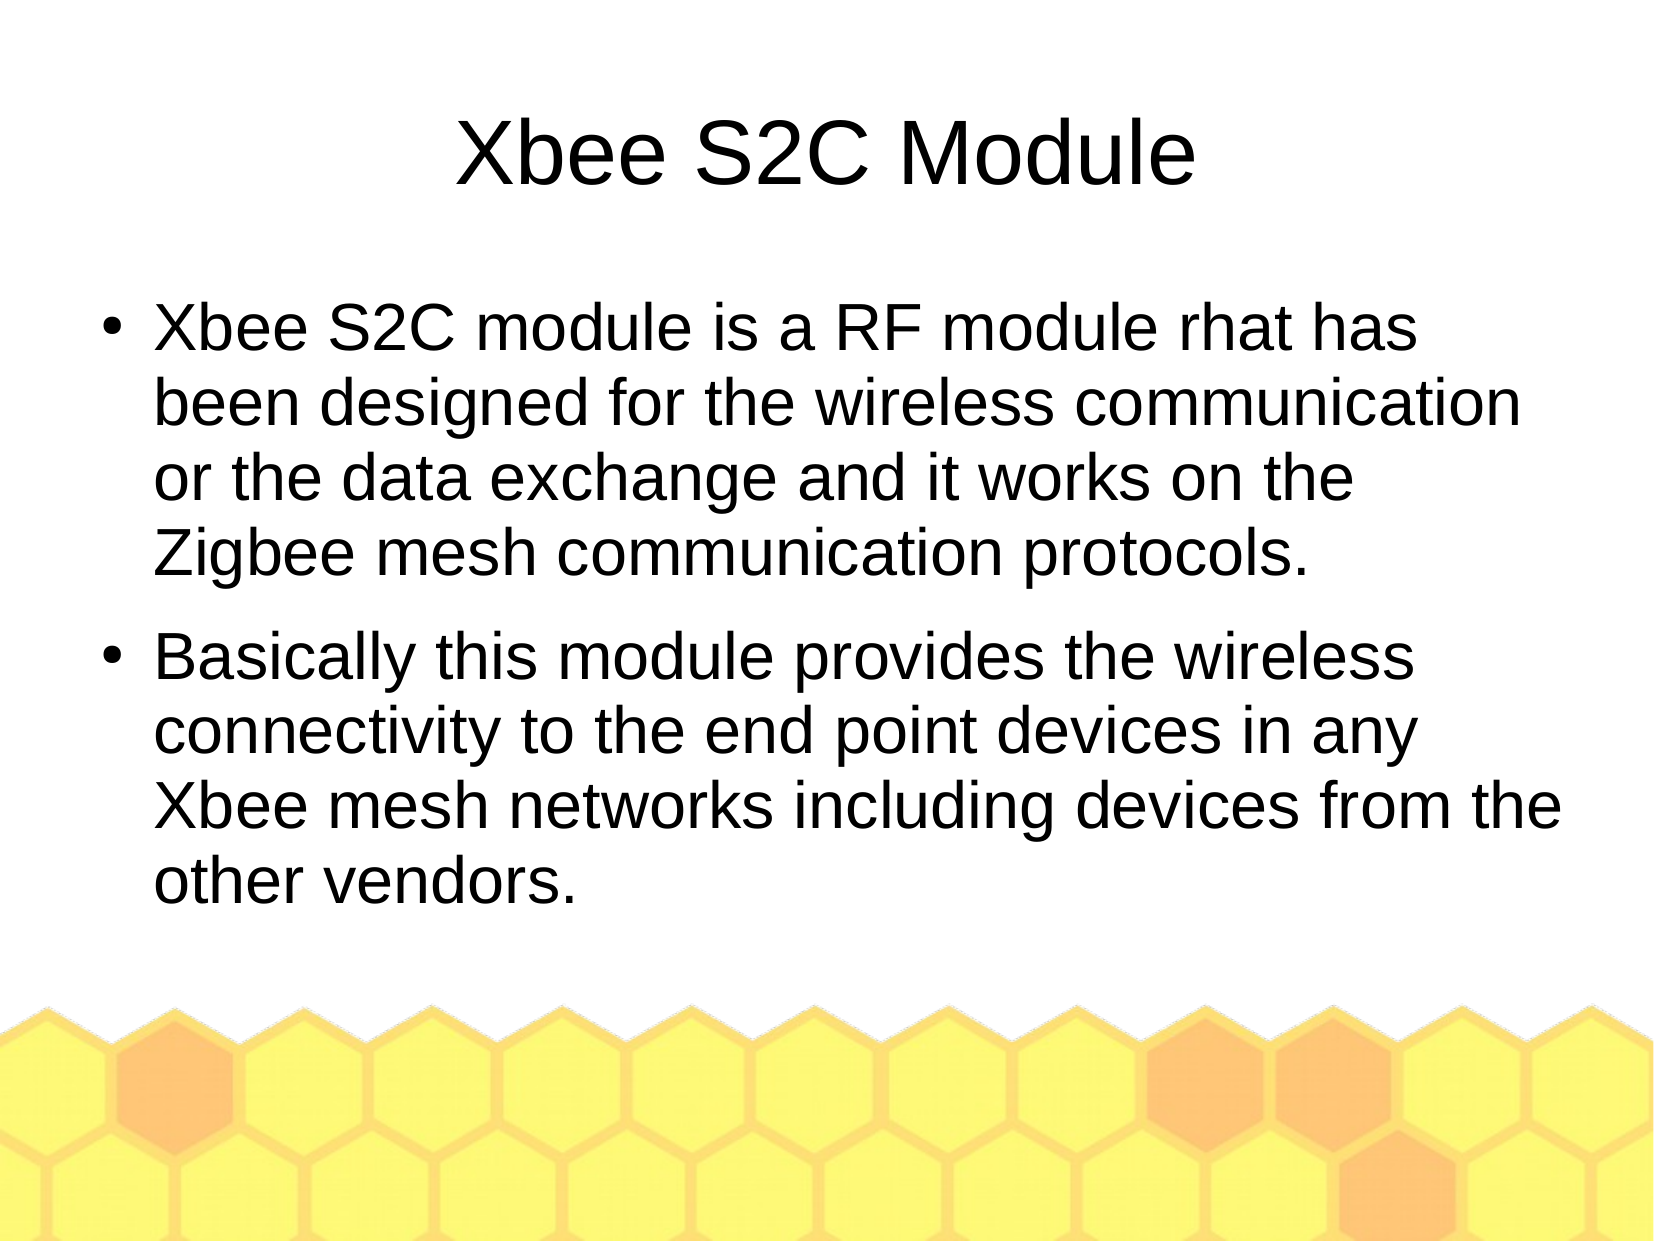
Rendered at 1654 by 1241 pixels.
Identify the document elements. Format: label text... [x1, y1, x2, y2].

list Xbee S2C module is a RF module rhat has been designed for the wireless communication or the data exchange and it works on the Zigbee mesh communication protocols. Basically this module provides the wireless connectivity to the end point devices in any Xbee mesh networks including devices from the other vendors. [82, 290, 1571, 1010]
title Xbee S2C Module [82, 49, 1571, 257]
picture [0, 1001, 1654, 1241]
